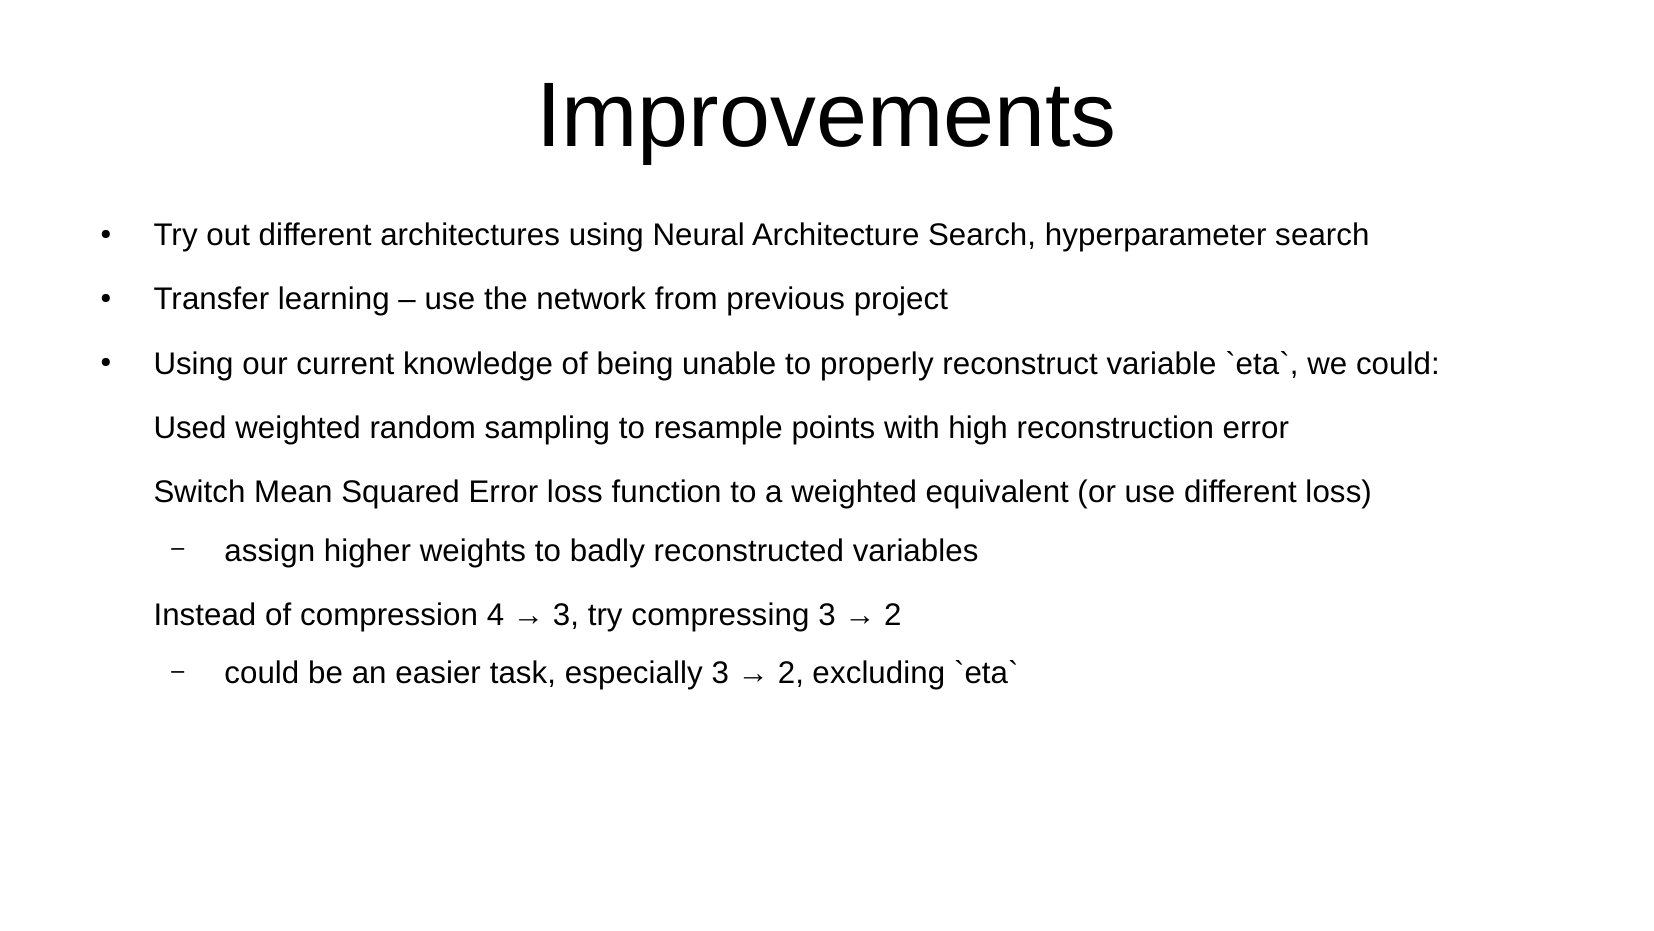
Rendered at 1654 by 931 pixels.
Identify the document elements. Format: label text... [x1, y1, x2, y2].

list Try out different architectures using Neural Architecture Search, hyperparameter search Transfer learning – use the network from previous project Using our current knowledge of being unable to properly reconstruct variable `eta`, we could: Used weighted random sampling to resample points with high reconstruction error Switch Mean Squared Error loss function to a weighted equivalent (or use different loss) assign higher weights to badly reconstructed variables Instead of compression 4 → 3, try compressing 3 → 2 could be an easier task, especially 3 → 2, excluding `eta` [82, 217, 1571, 758]
title Improvements [82, 37, 1571, 193]
